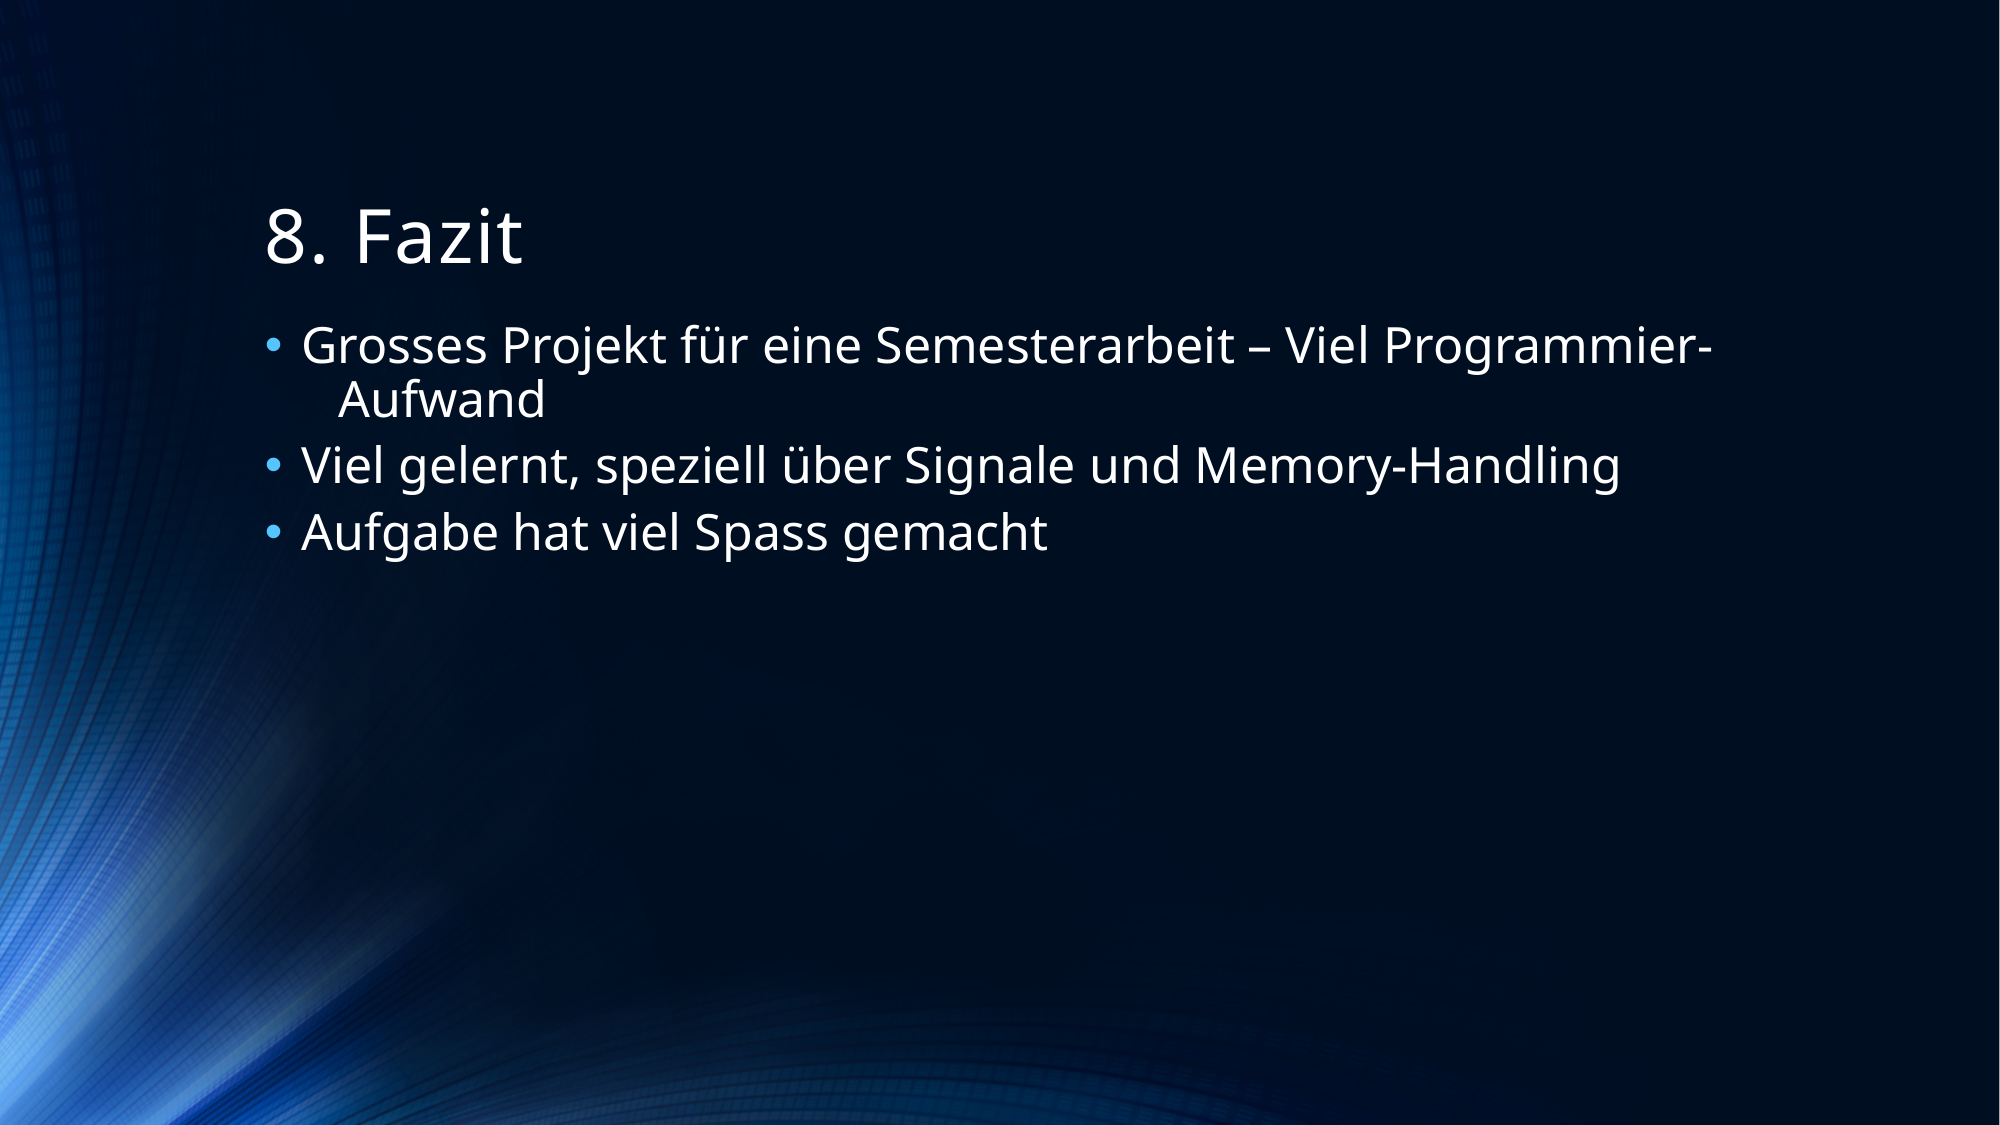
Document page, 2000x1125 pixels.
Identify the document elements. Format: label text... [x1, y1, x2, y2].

list Grosses Projekt für eine Semesterarbeit – Viel Programmier-Aufwand Viel gelernt, speziell über Signale und Memory-Handling Aufgabe hat viel Spass gemacht [249, 312, 1749, 988]
picture [0, 0, 2000, 1125]
title 8. Fazit [249, 62, 1750, 288]
